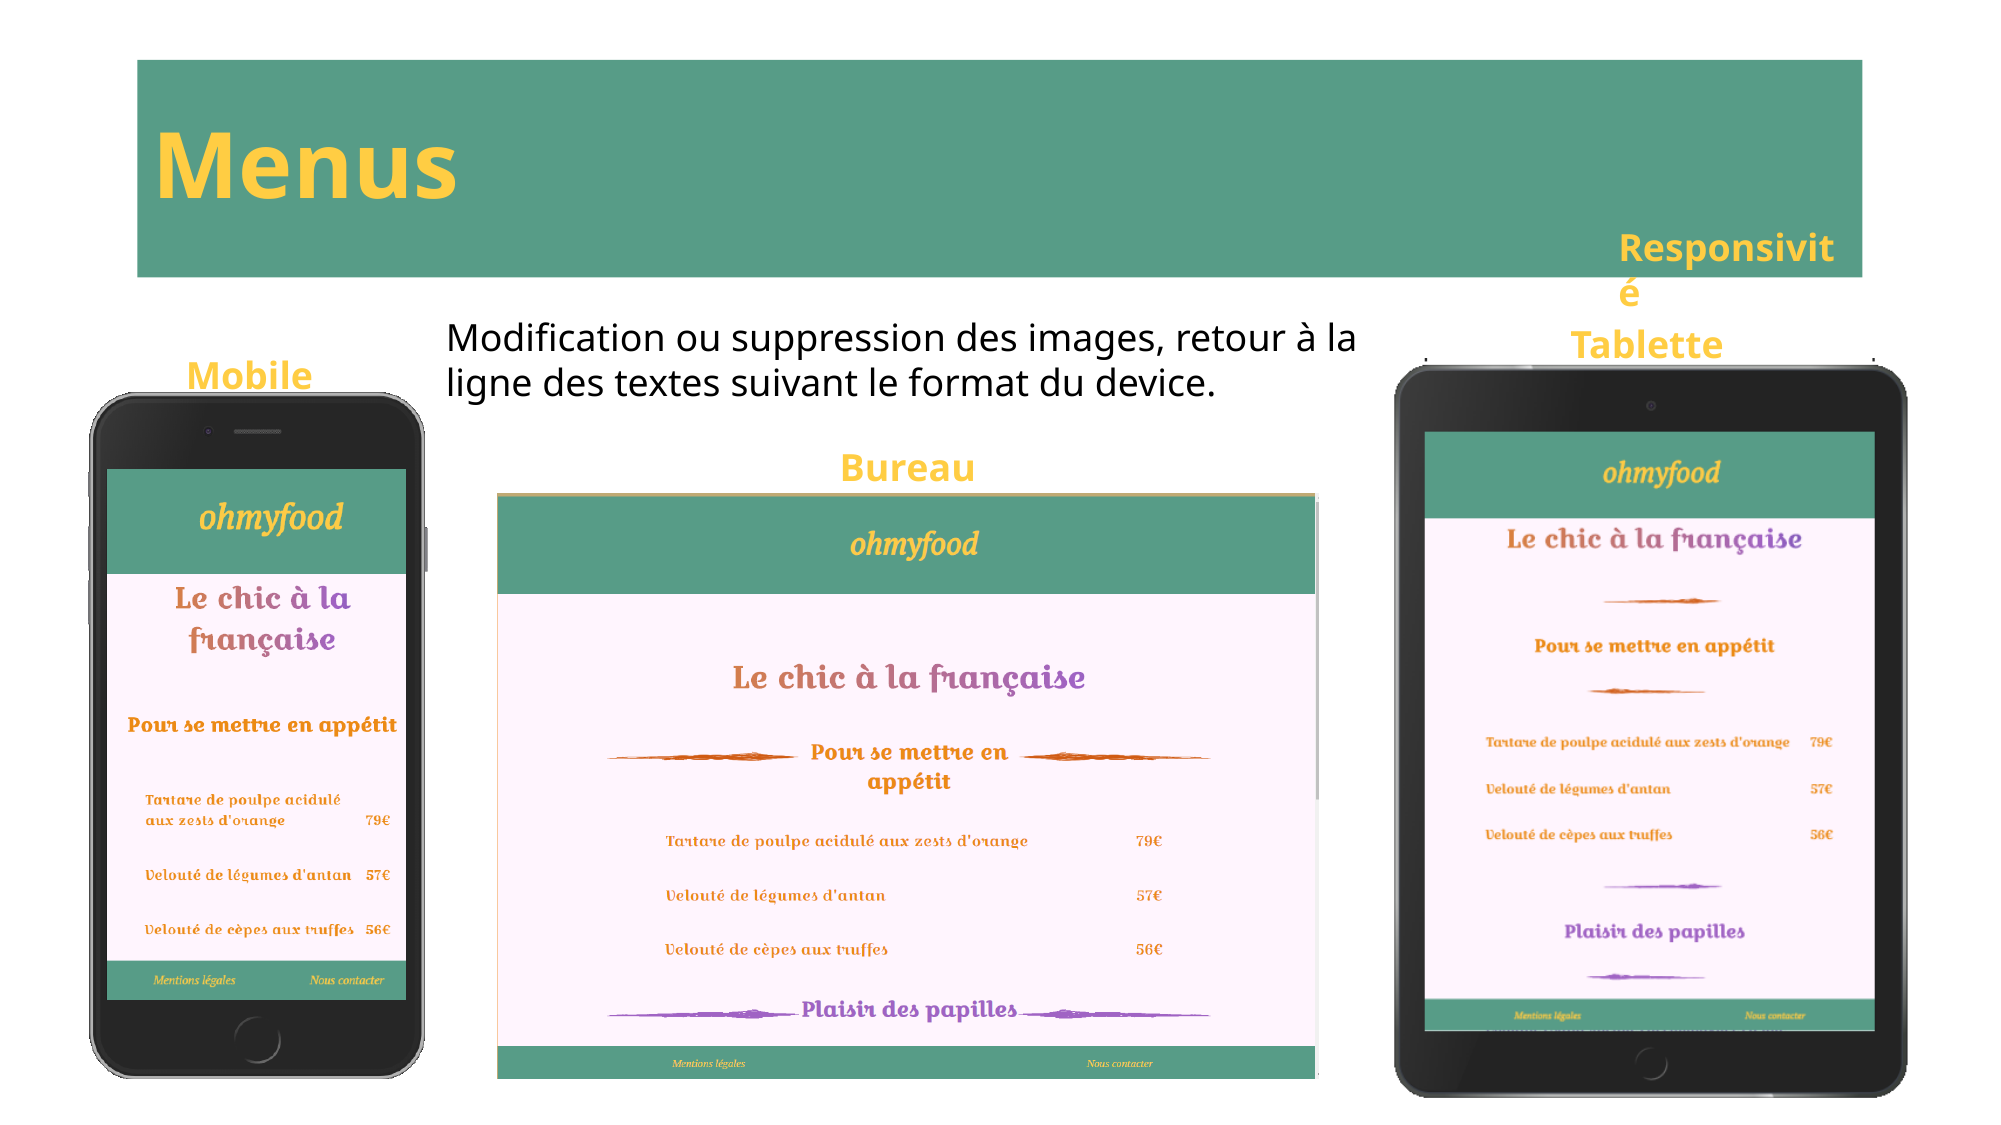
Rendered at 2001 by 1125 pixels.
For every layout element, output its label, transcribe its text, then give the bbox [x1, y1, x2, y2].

title Menus [137, 59, 1863, 278]
text_box Modification ou suppression des images, retour à la ligne des textes suivant le format du device. [430, 306, 1386, 413]
text_box Responsivité [1603, 216, 1863, 278]
picture [81, 384, 431, 1080]
picture [497, 497, 1319, 1079]
text_box Bureau [497, 436, 1319, 497]
picture [1385, 358, 1910, 1105]
text_box Mobile [81, 344, 418, 384]
text_box Tablette [1386, 313, 1910, 358]
